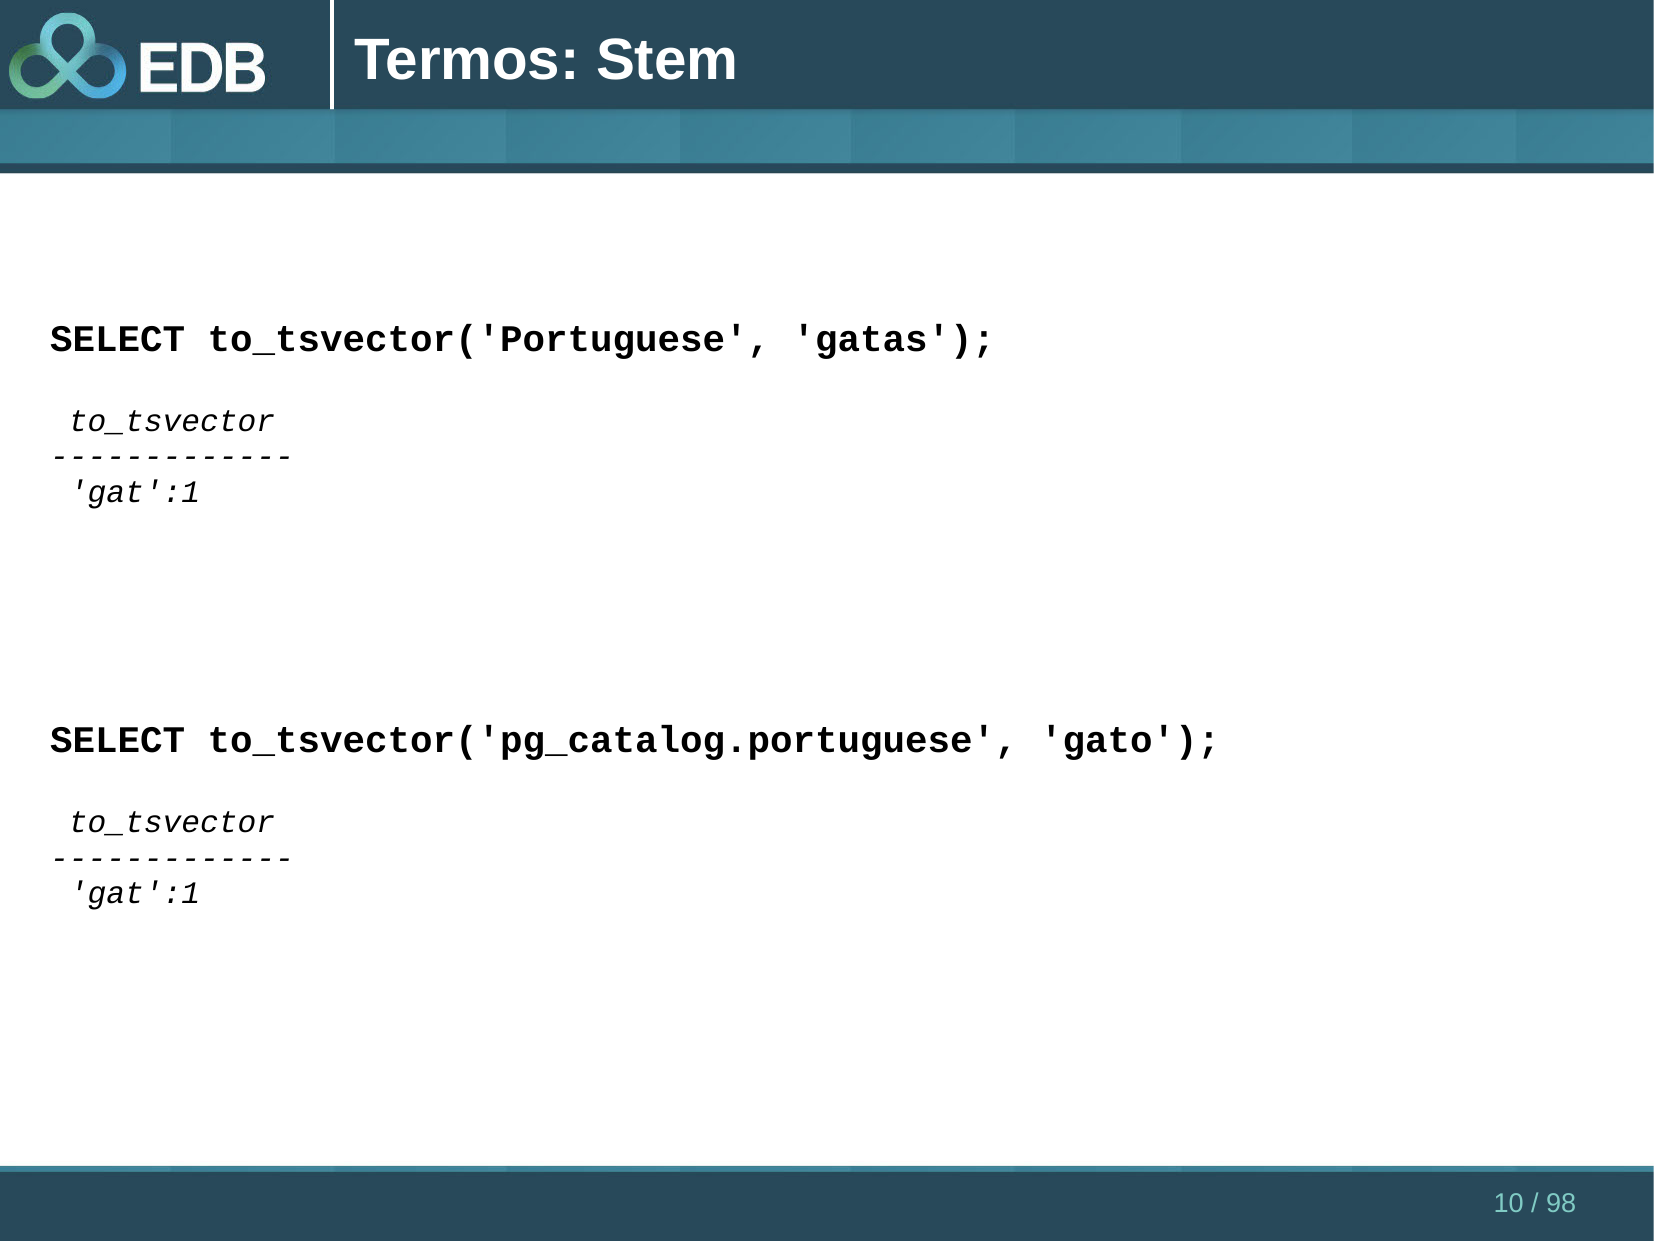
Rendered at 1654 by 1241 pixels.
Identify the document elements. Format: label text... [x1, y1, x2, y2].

title Termos: Stem [354, 26, 1595, 92]
text_box SELECT to_tsvector('Portuguese', 'gatas'); to_tsvector ------------- 'gat':1 [35, 312, 1034, 519]
picture [0, 0, 1654, 1241]
text_box SELECT to_tsvector('pg_catalog.portuguese', 'gato'); to_tsvector ------------- 'gat':1 [35, 714, 1241, 921]
